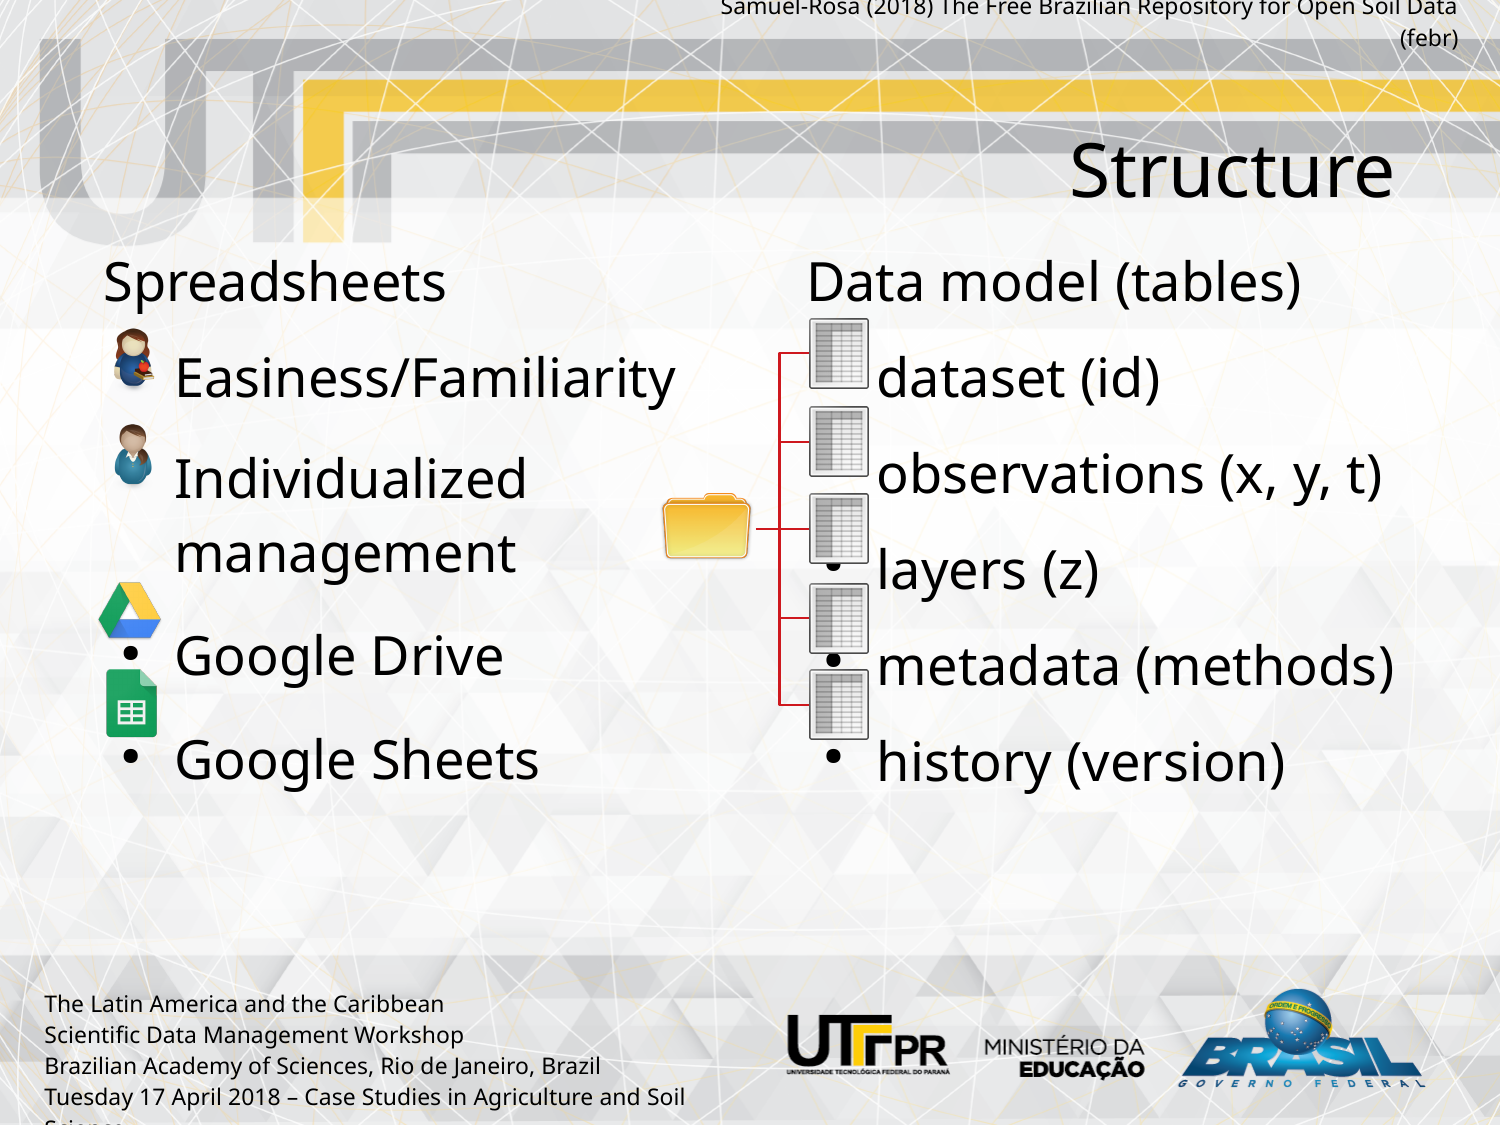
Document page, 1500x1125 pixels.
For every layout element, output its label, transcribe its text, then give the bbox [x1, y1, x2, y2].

picture [1300, 0, 1310, 7]
picture [946, 0, 954, 7]
picture [908, 0, 917, 7]
picture [1410, 0, 1419, 7]
picture [1147, 0, 1211, 7]
picture [723, 0, 796, 7]
picture [922, 0, 930, 7]
picture [889, 0, 896, 7]
picture [818, 0, 868, 7]
text_box The Latin America and the Caribbean Scientific Data Management Workshop Brazilian Academy of Sciences, Rio de Janeiro, Brazil Tuesday 17 April 2018 – Case Studies in Agriculture and Soil Science [29, 980, 751, 1111]
list Spreadsheets Easiness/Familiarity Individualized management Google Drive Google Sheets [103, 248, 694, 955]
picture [989, 0, 1040, 7]
picture [1364, 0, 1396, 7]
picture [798, 0, 810, 7]
picture [1398, 0, 1408, 7]
title Structure [102, 60, 1397, 278]
list Data model (tables) dataset (id) observations (x, y, t) layers (z) metadata (methods) history (version) [806, 248, 1397, 956]
picture [1431, 36, 1438, 45]
picture [1213, 0, 1261, 7]
text_box Samuel-Rosa (2018) The Free Brazilian Repository for Open Soil Data (febr) [690, 7, 1459, 36]
picture [0, 0, 1500, 1125]
picture [897, 0, 906, 7]
picture [869, 0, 882, 7]
picture [1048, 0, 1094, 7]
picture [1420, 0, 1438, 7]
picture [1311, 0, 1367, 7]
picture [956, 0, 987, 7]
picture [1264, 0, 1299, 7]
picture [882, 0, 888, 7]
picture [1096, 0, 1139, 7]
picture [930, 0, 944, 7]
